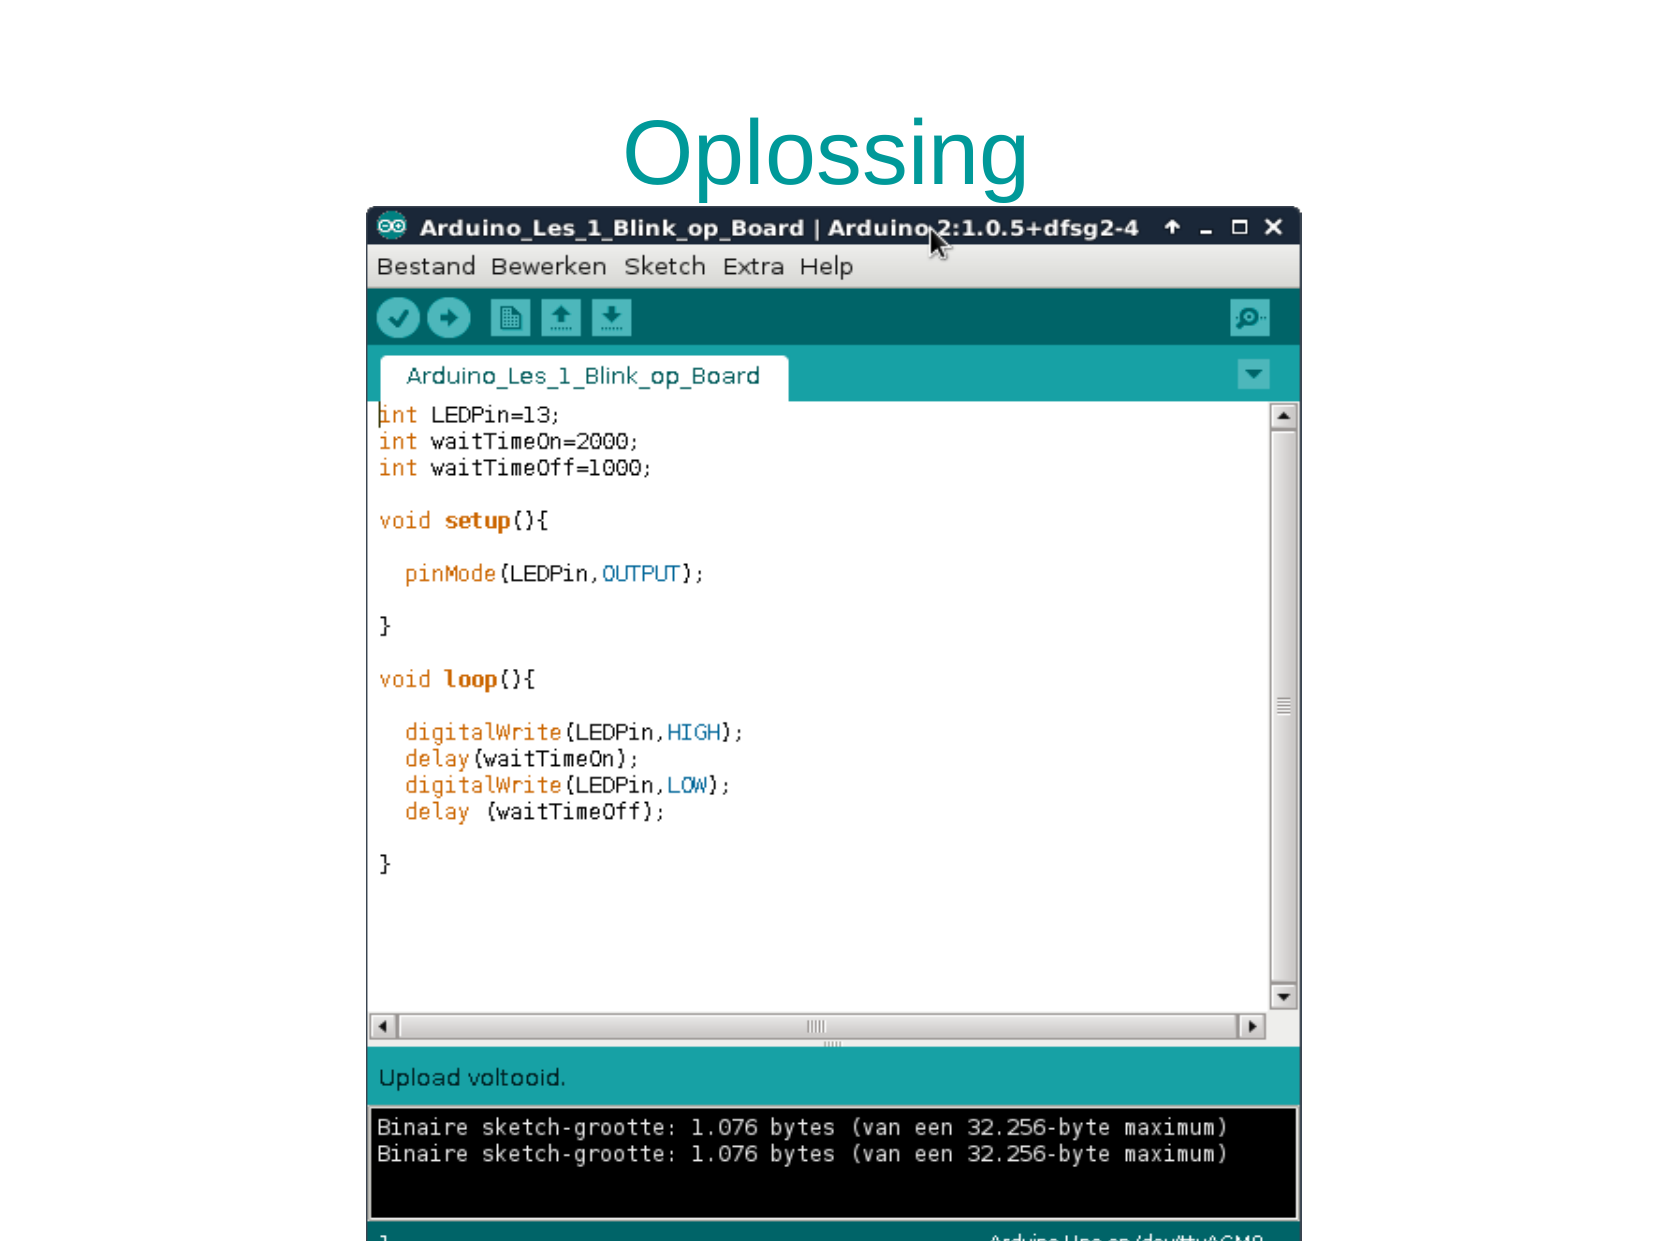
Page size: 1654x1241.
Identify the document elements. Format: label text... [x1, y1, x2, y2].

picture [366, 206, 1302, 1241]
title Oplossing [82, 49, 1571, 257]
